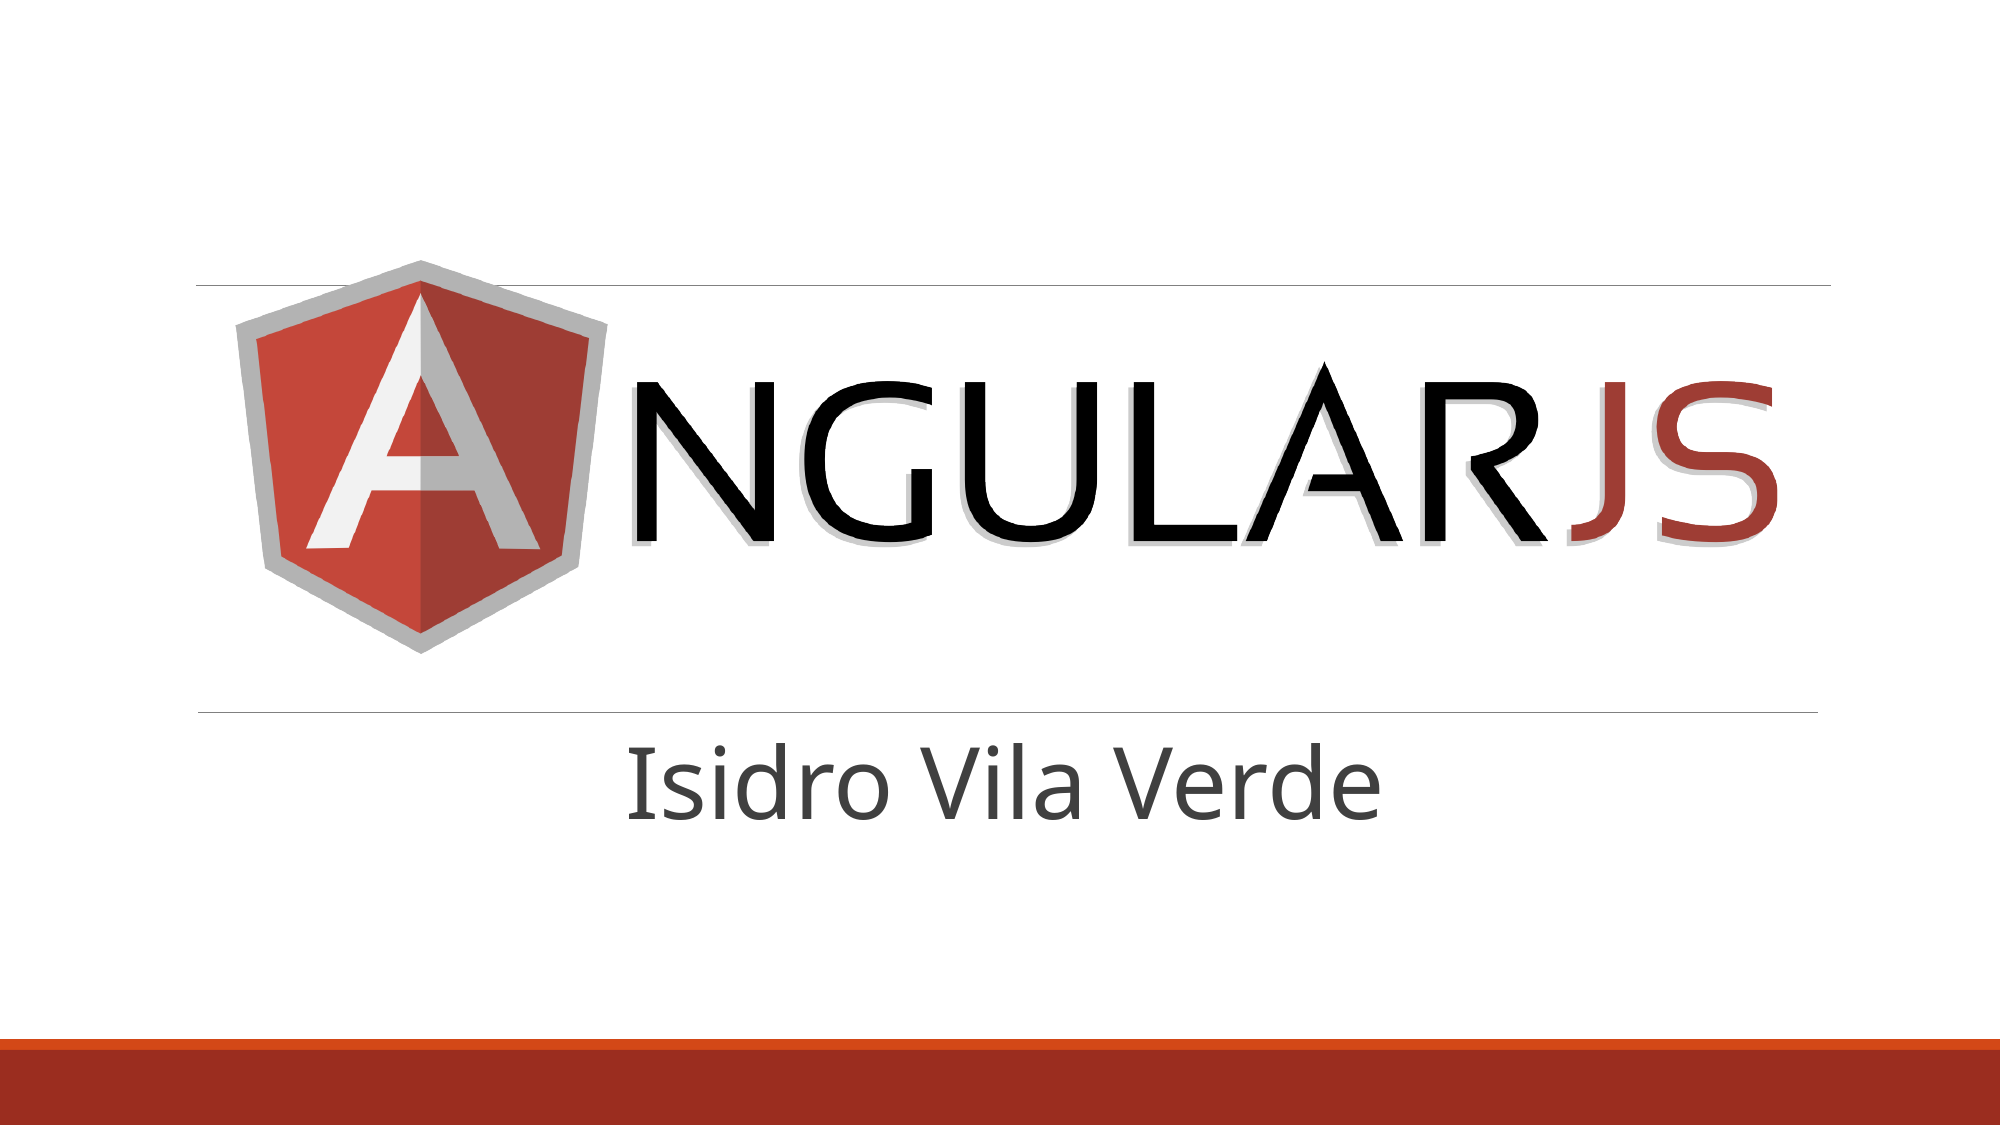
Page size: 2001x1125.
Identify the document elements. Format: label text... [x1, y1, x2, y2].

subtitle Isidro Vila Verde [180, 730, 1831, 919]
picture [180, 204, 1831, 711]
